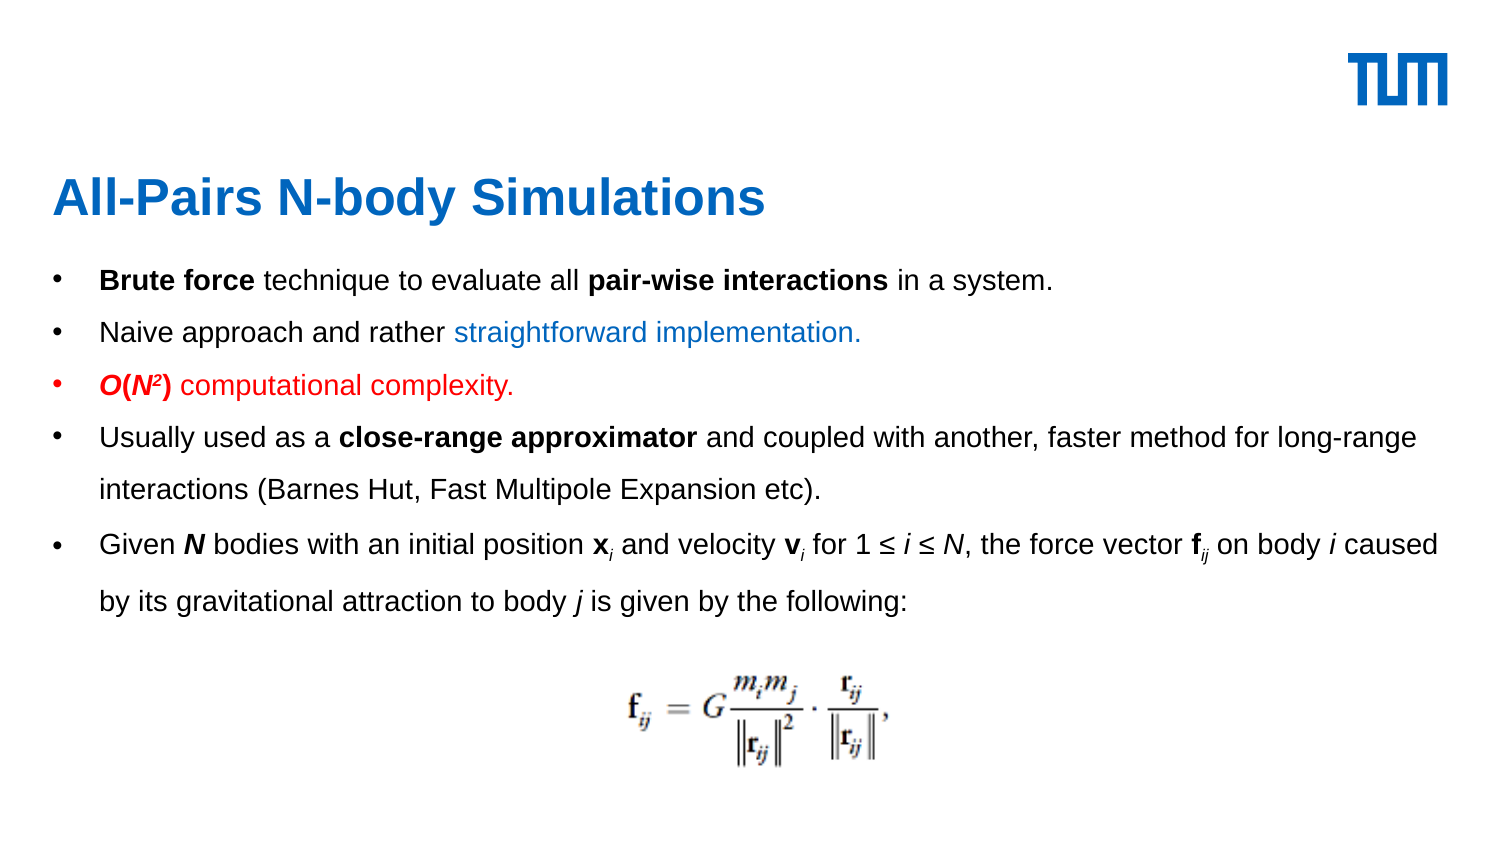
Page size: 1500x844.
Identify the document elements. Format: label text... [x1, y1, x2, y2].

picture [575, 648, 935, 779]
title All-Pairs N-body Simulations [52, 159, 1449, 223]
list Brute force technique to evaluate all pair-wise interactions in a system. Naive approach and rather straightforward implementation. O(N2) computational complexity. Usually used as a close-range approximator and coupled with another, faster method for long-range interactions (Barnes Hut, Fast Multipole Expansion etc). Given N bodies with an initial position xi and velocity vi for 1 ≤ i ≤ N, the force vector fij on body i caused by its gravitational attraction to body j is given by the following: [52, 243, 1449, 793]
